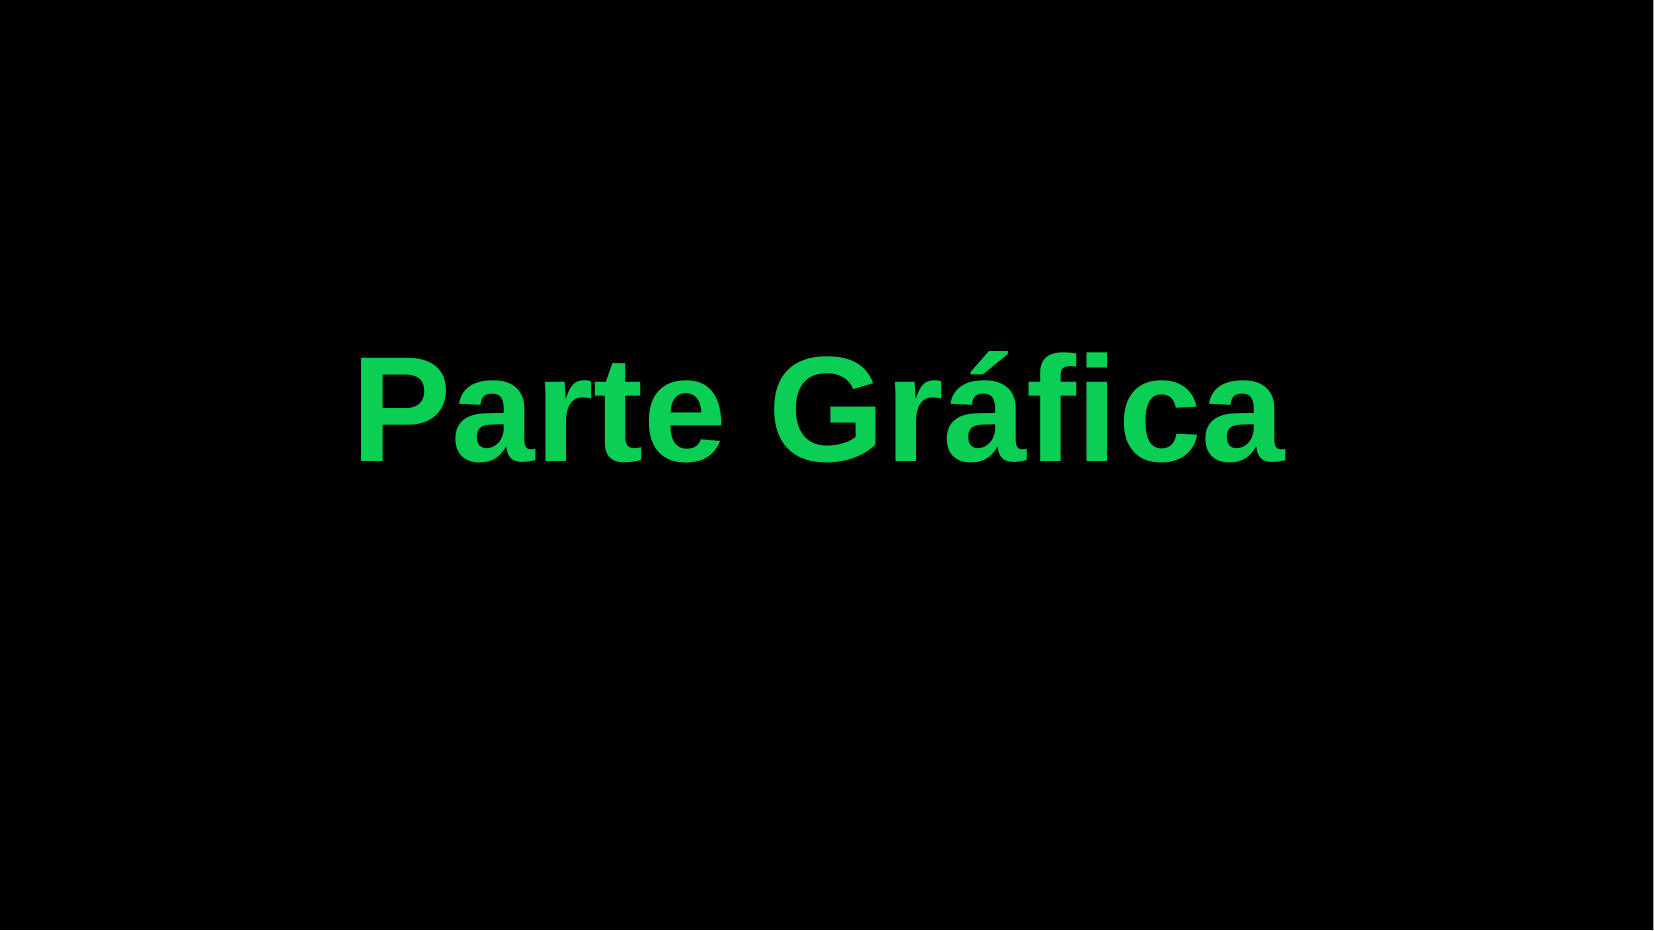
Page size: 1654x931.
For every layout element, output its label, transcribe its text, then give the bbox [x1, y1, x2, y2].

title Parte Gráfica [74, 112, 1564, 708]
